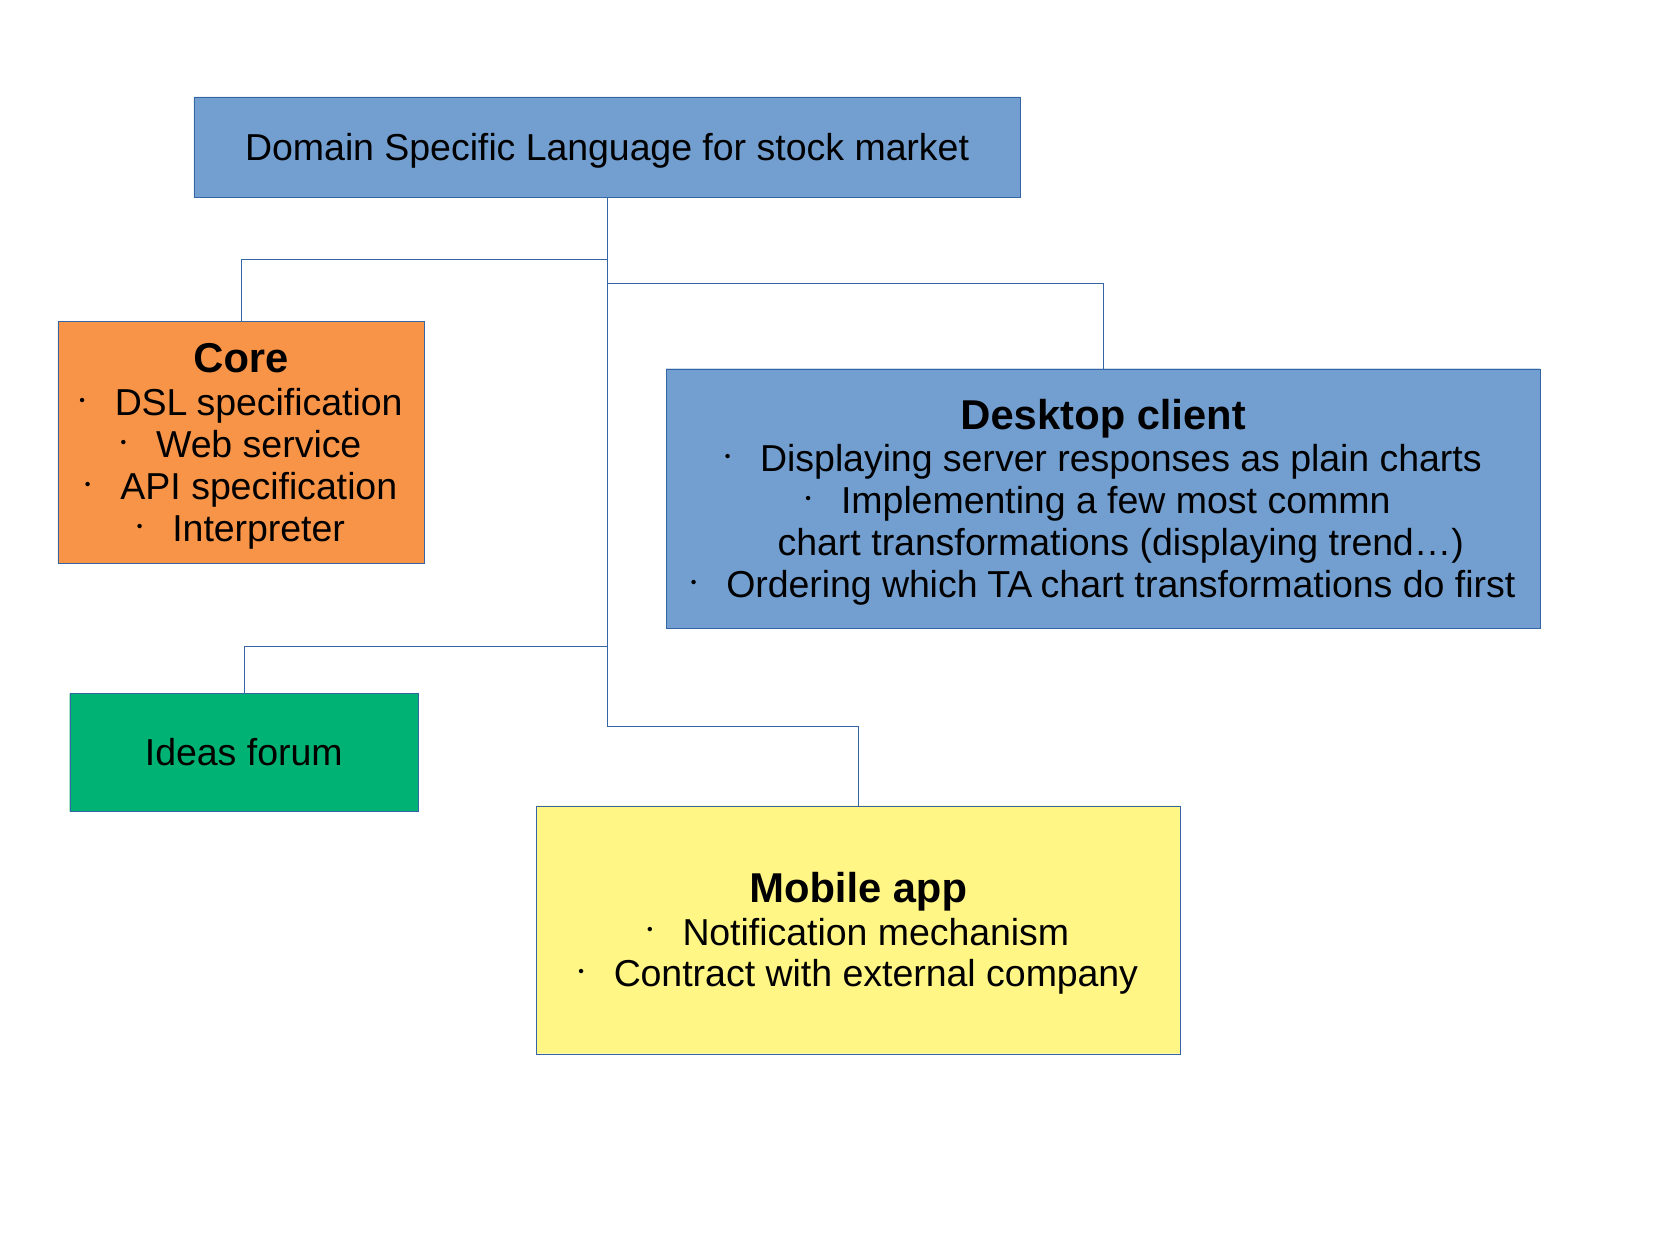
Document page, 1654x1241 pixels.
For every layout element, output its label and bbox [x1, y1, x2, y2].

chart [0, 0, 1654, 1241]
